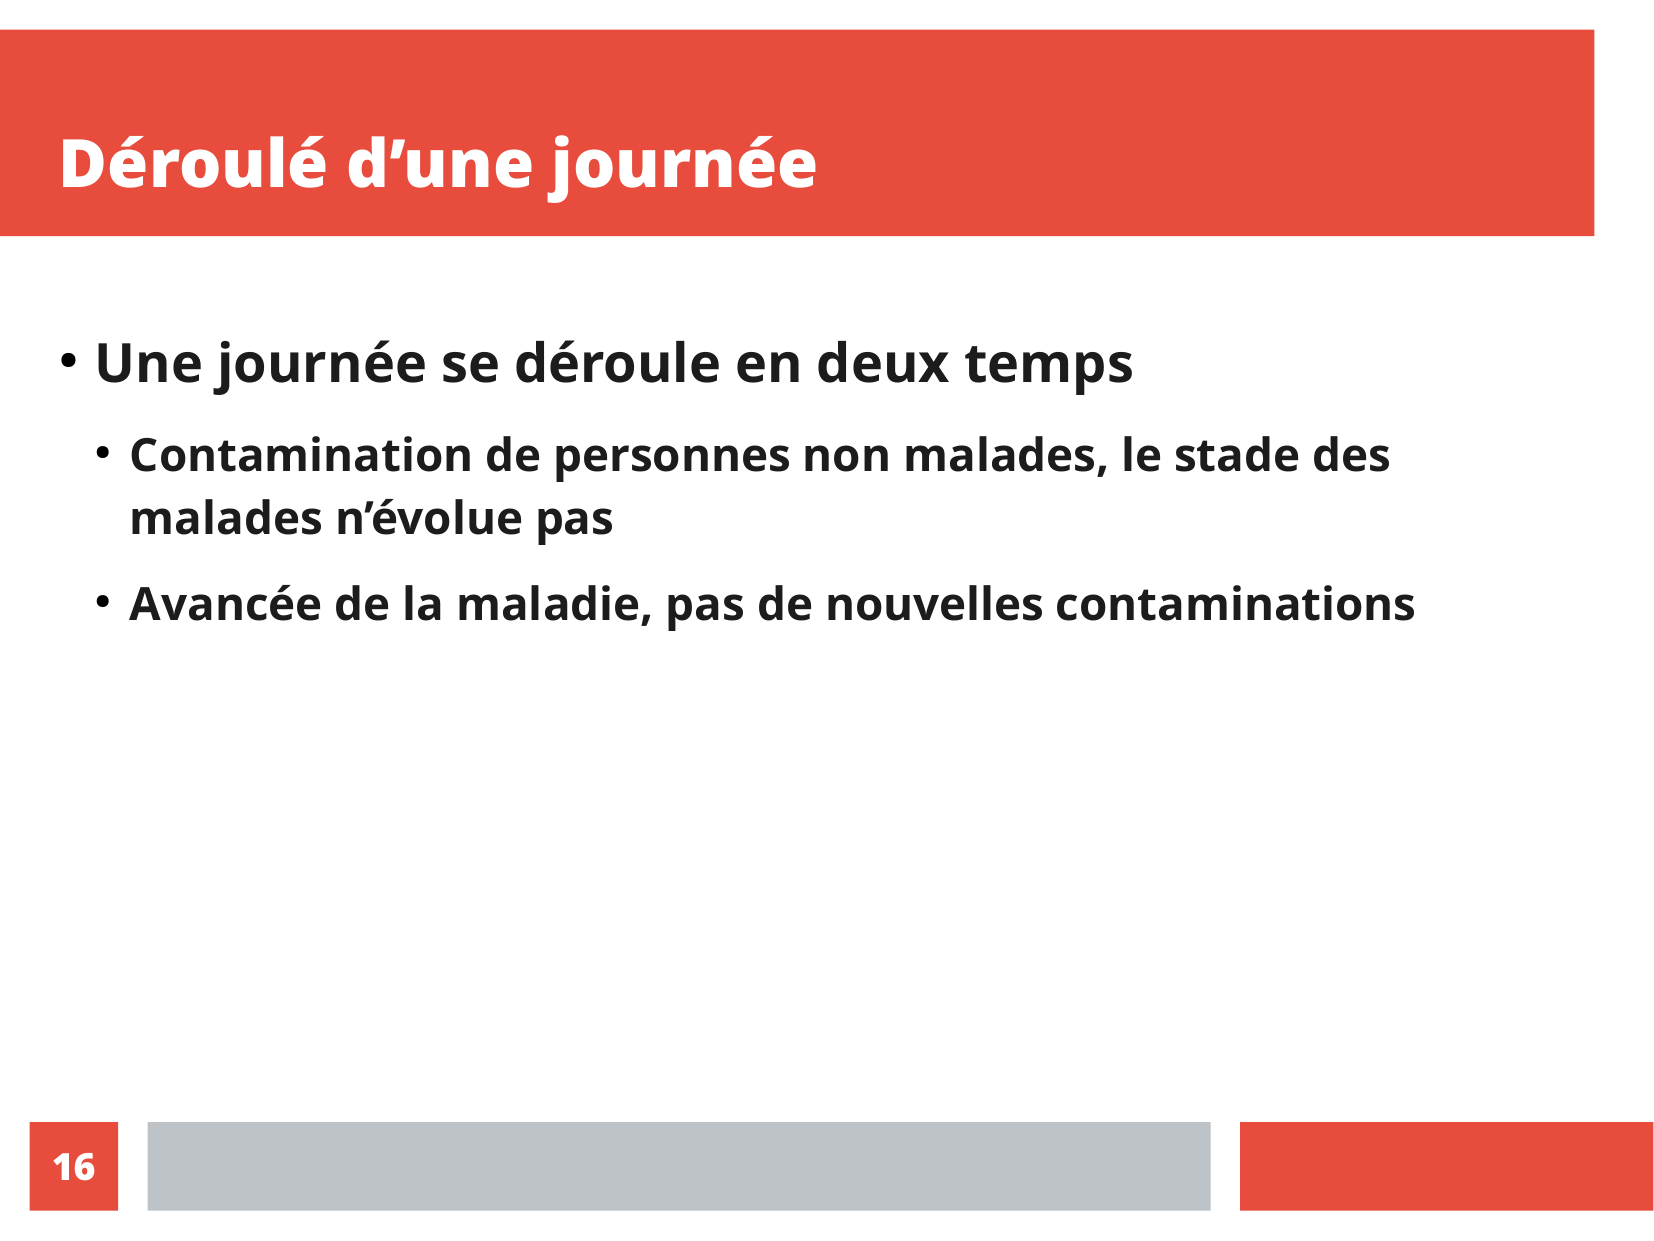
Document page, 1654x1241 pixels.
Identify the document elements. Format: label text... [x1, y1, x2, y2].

title Déroulé d’une journée [59, 59, 1595, 207]
list Une journée se déroule en deux temps Contamination de personnes non malades, le stade des malades n’évolue pas Avancée de la maladie, pas de nouvelles contaminations [59, 324, 1565, 1093]
